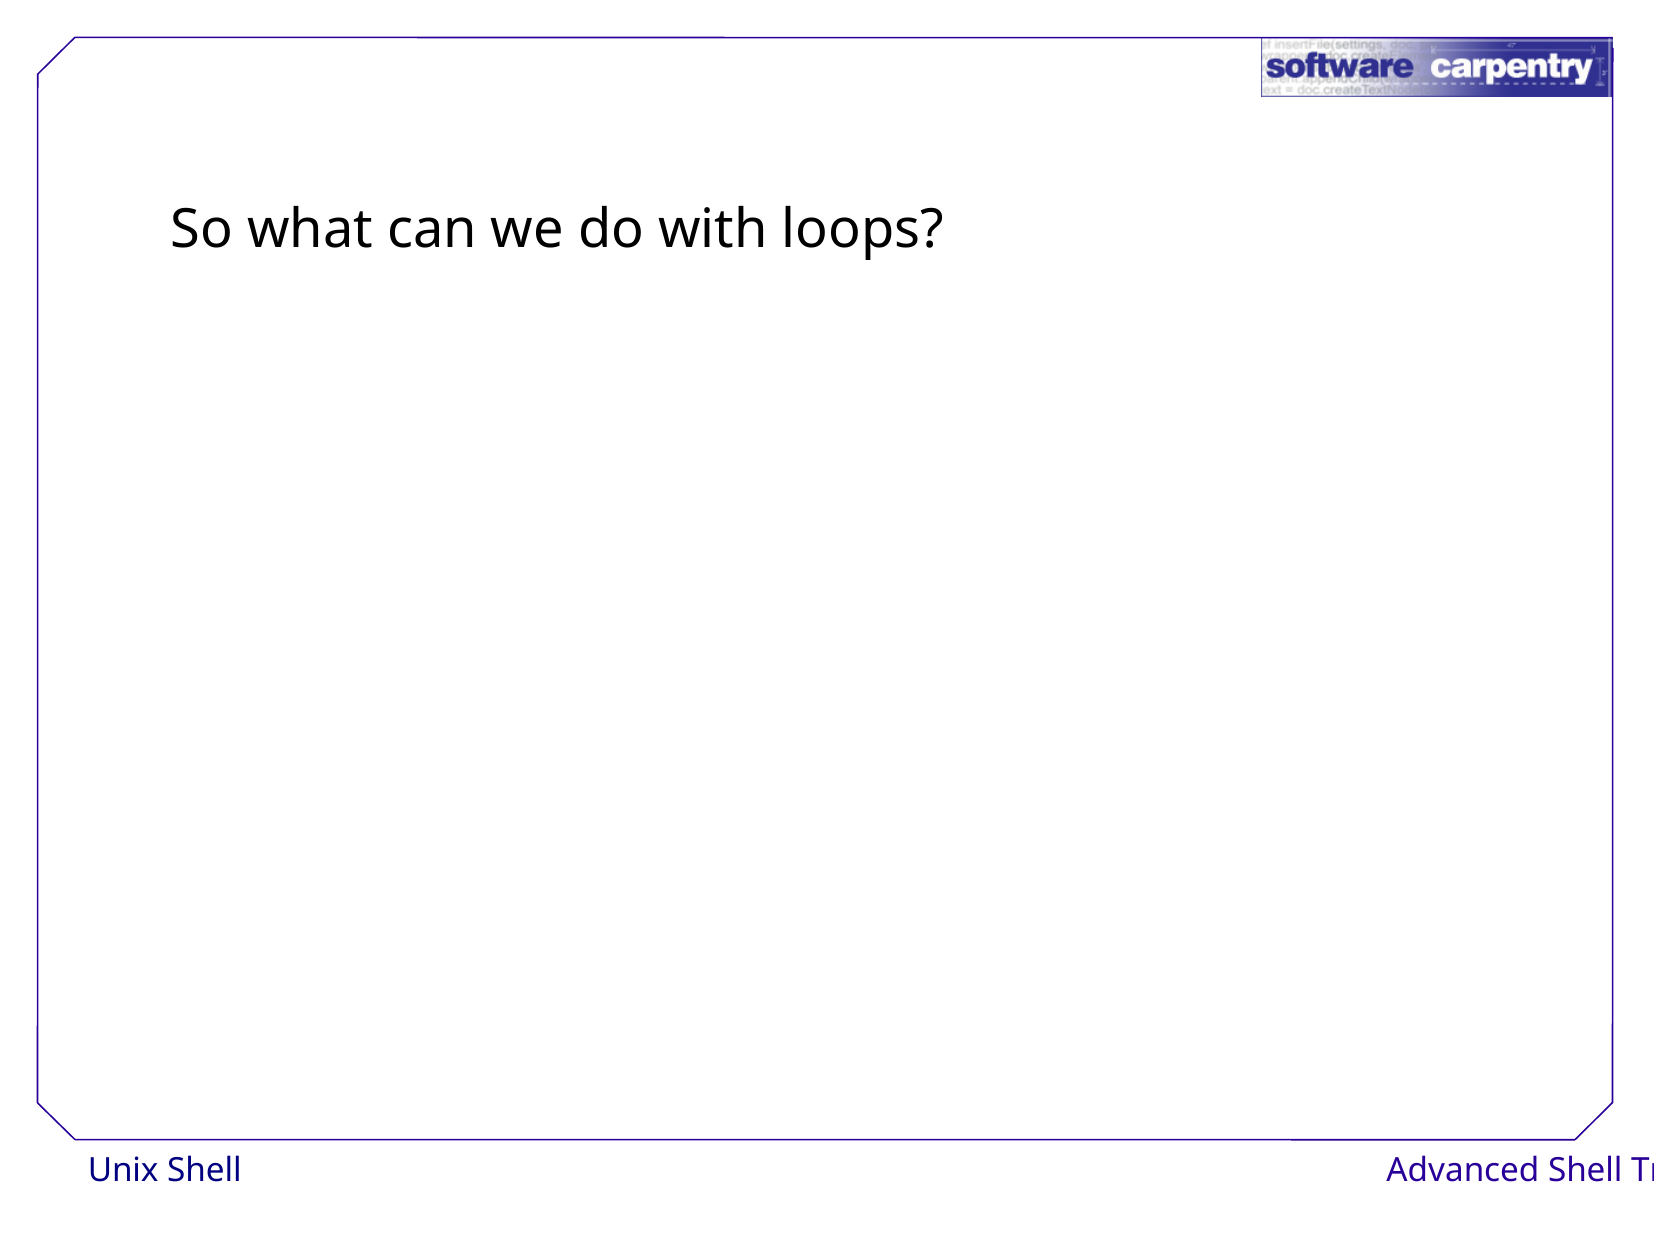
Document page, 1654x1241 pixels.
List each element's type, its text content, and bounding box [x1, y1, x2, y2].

text_box So what can we do with loops? [155, 185, 1186, 267]
picture [1261, 39, 1613, 97]
